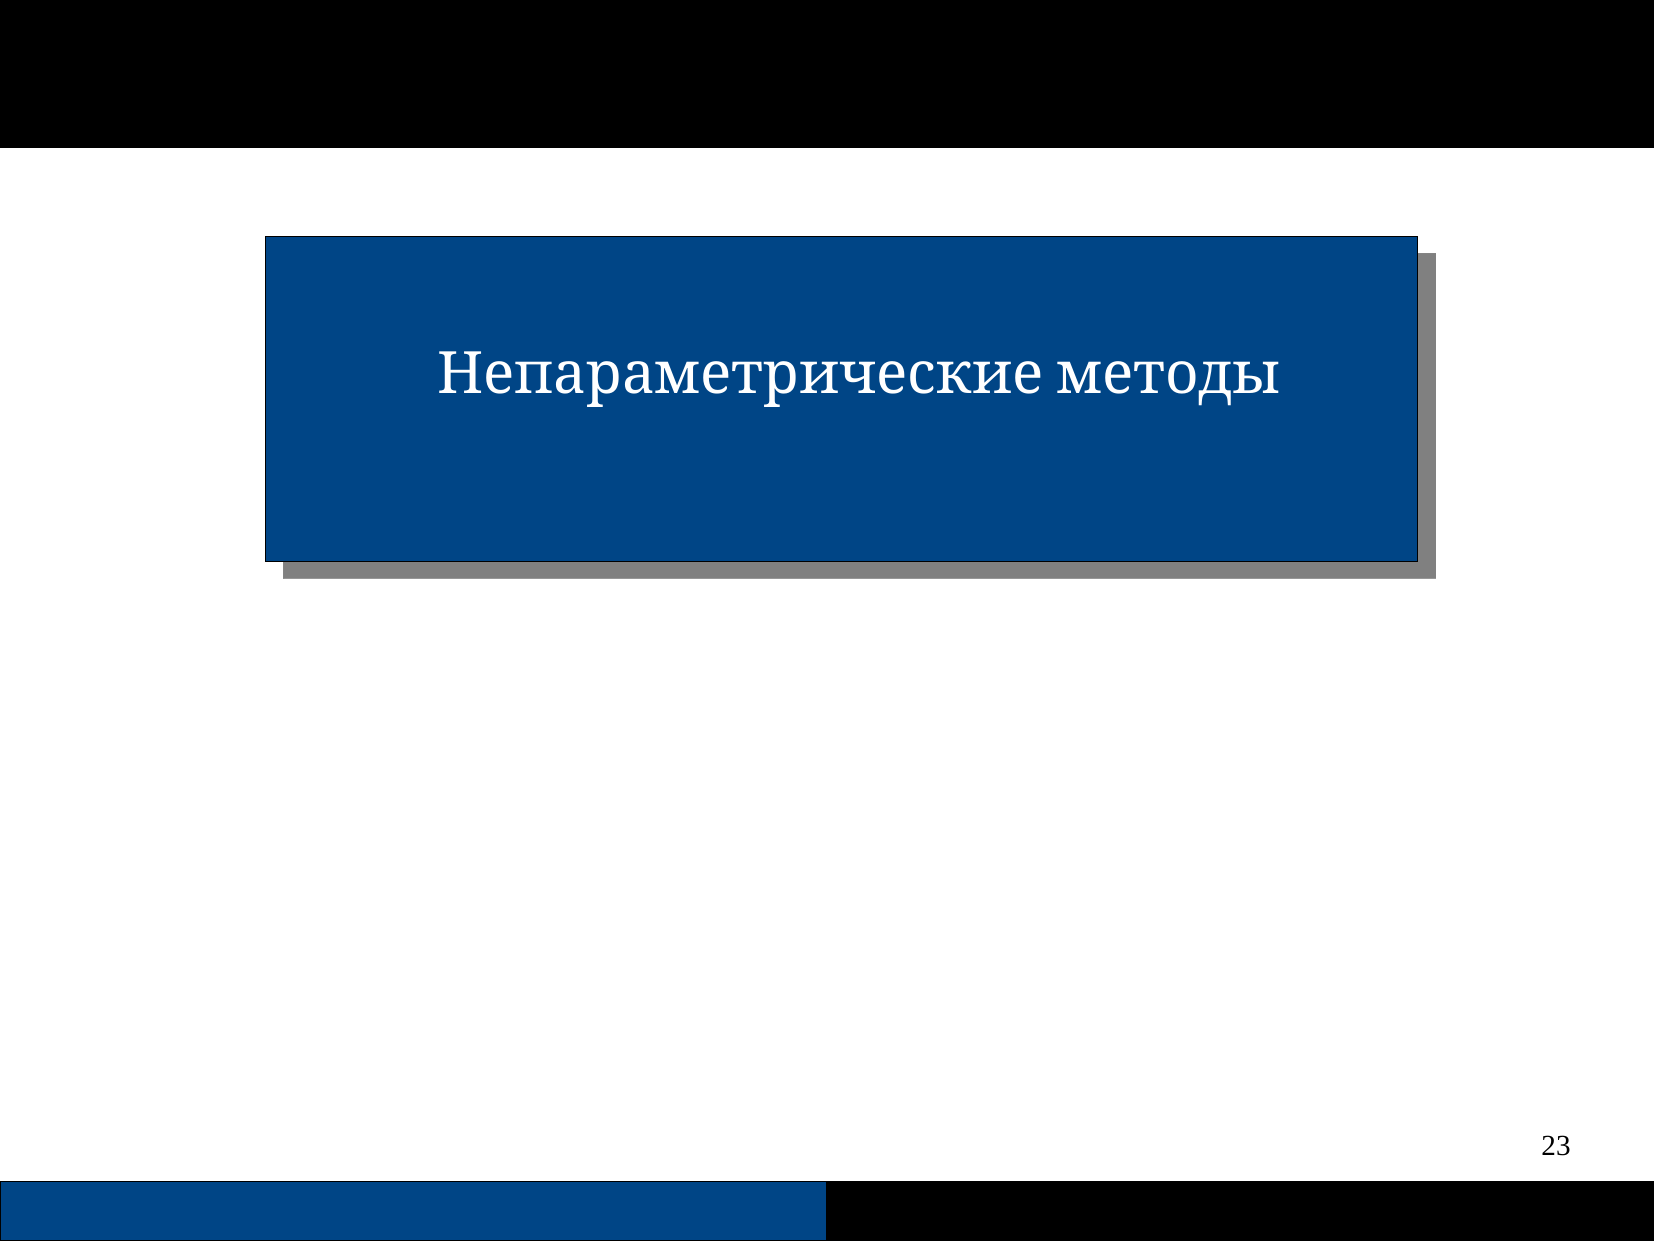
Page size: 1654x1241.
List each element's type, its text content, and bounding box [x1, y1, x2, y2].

text_box [0, 0, 1654, 148]
text_box Непараметрические методы [422, 334, 1359, 473]
text_box [0, 1181, 1654, 1241]
text_box [265, 236, 1418, 562]
